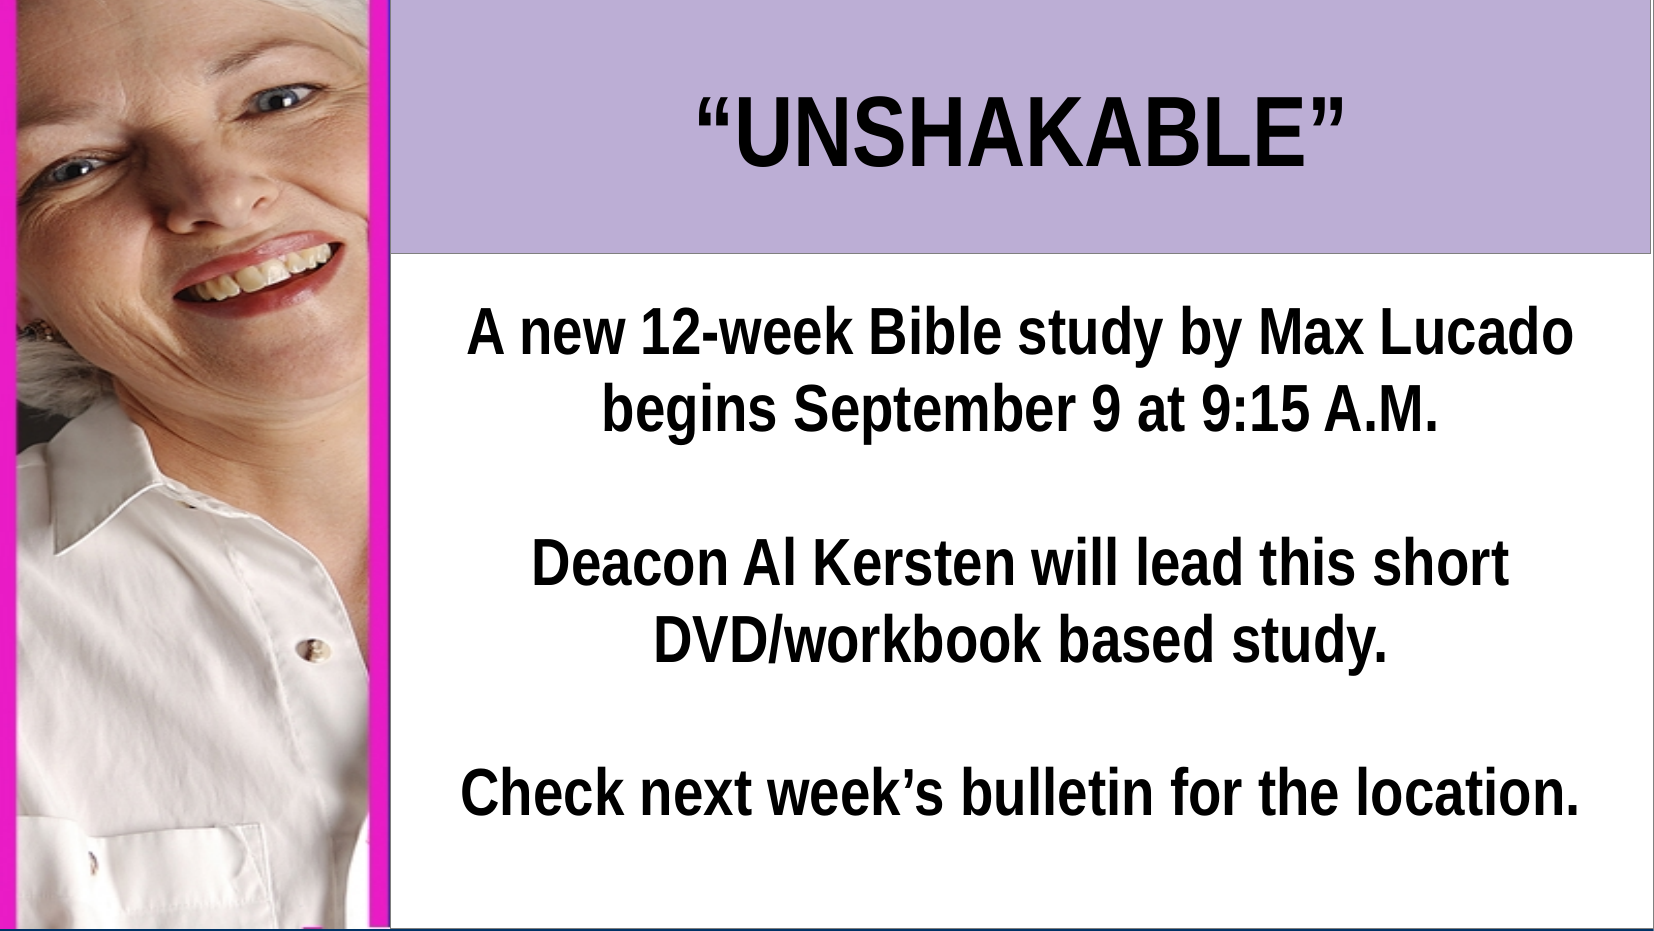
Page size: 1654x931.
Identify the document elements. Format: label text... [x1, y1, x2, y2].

text_box [390, 0, 1654, 929]
text_box “UNSHAKABLE” A new 12-week Bible study by Max Lucado begins September 9 at 9:15 A.M. Deacon Al Kersten will lead this short DVD/workbook based study. Check next week’s bulletin for the location. [437, 65, 1606, 838]
picture [0, 0, 1654, 931]
